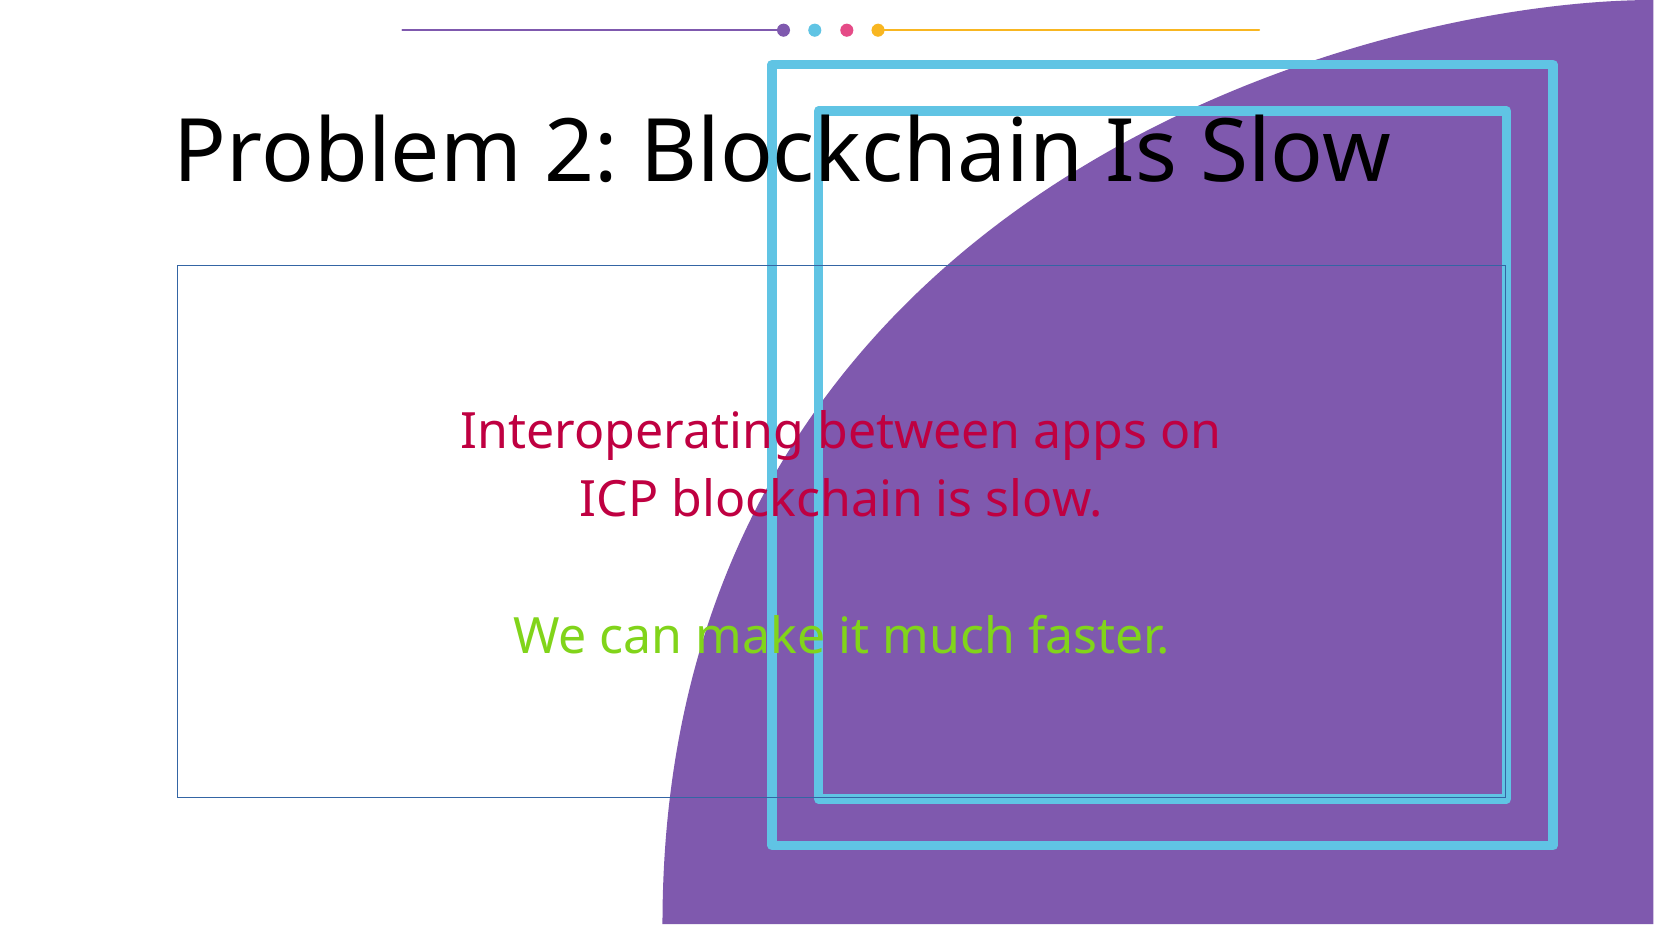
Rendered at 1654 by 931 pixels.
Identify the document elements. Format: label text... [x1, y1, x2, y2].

text_box Interoperating between apps on ICP blockchain is slow. We can make it much faster. [177, 265, 1506, 798]
text_box Problem 2: Blockchain Is Slow [383, 59, 1182, 237]
